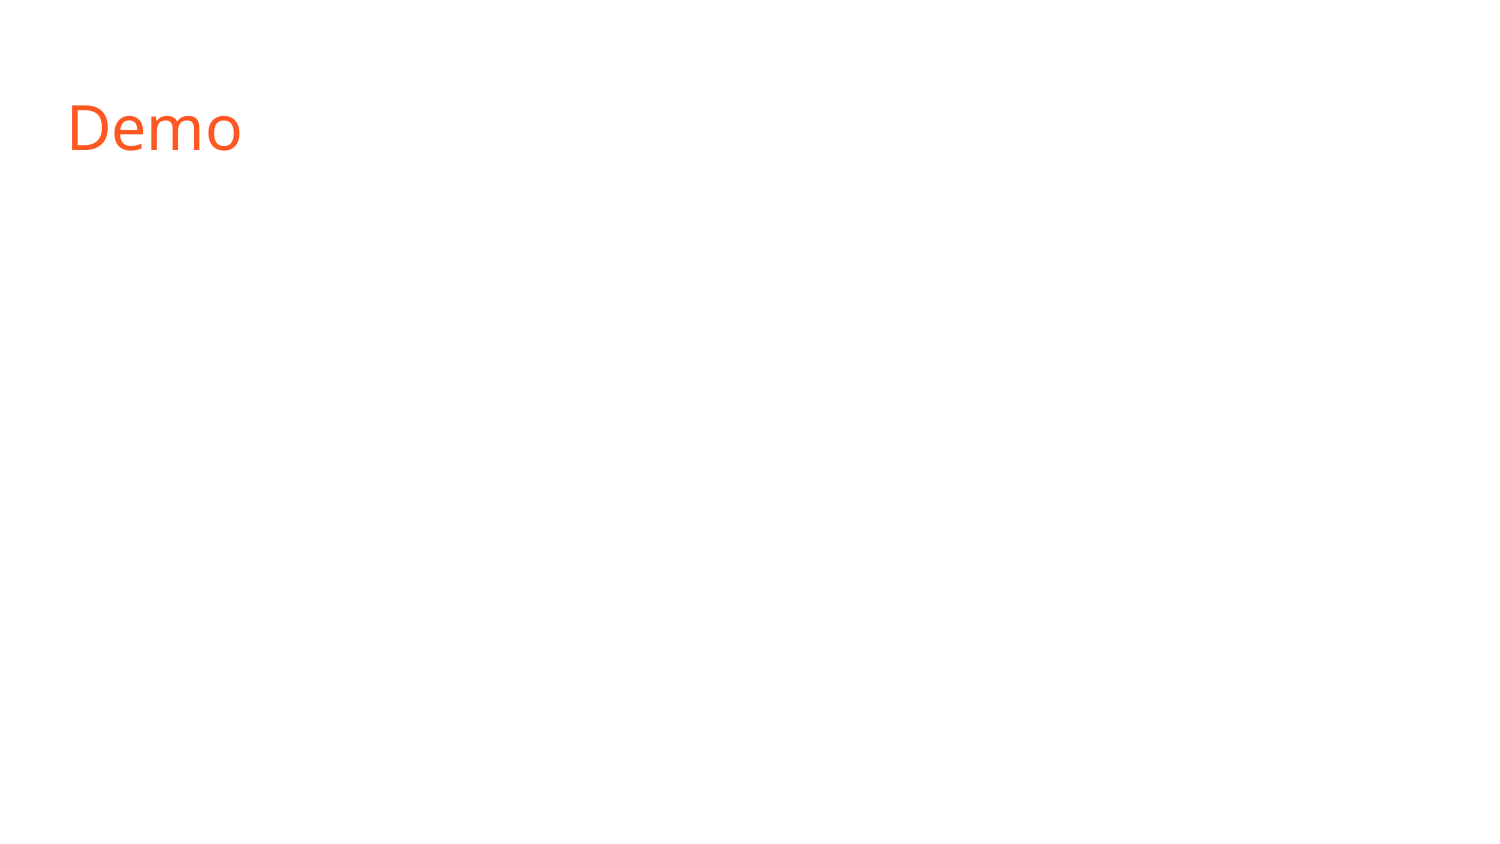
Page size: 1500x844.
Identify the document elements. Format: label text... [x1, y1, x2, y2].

title Demo [51, 72, 1449, 167]
